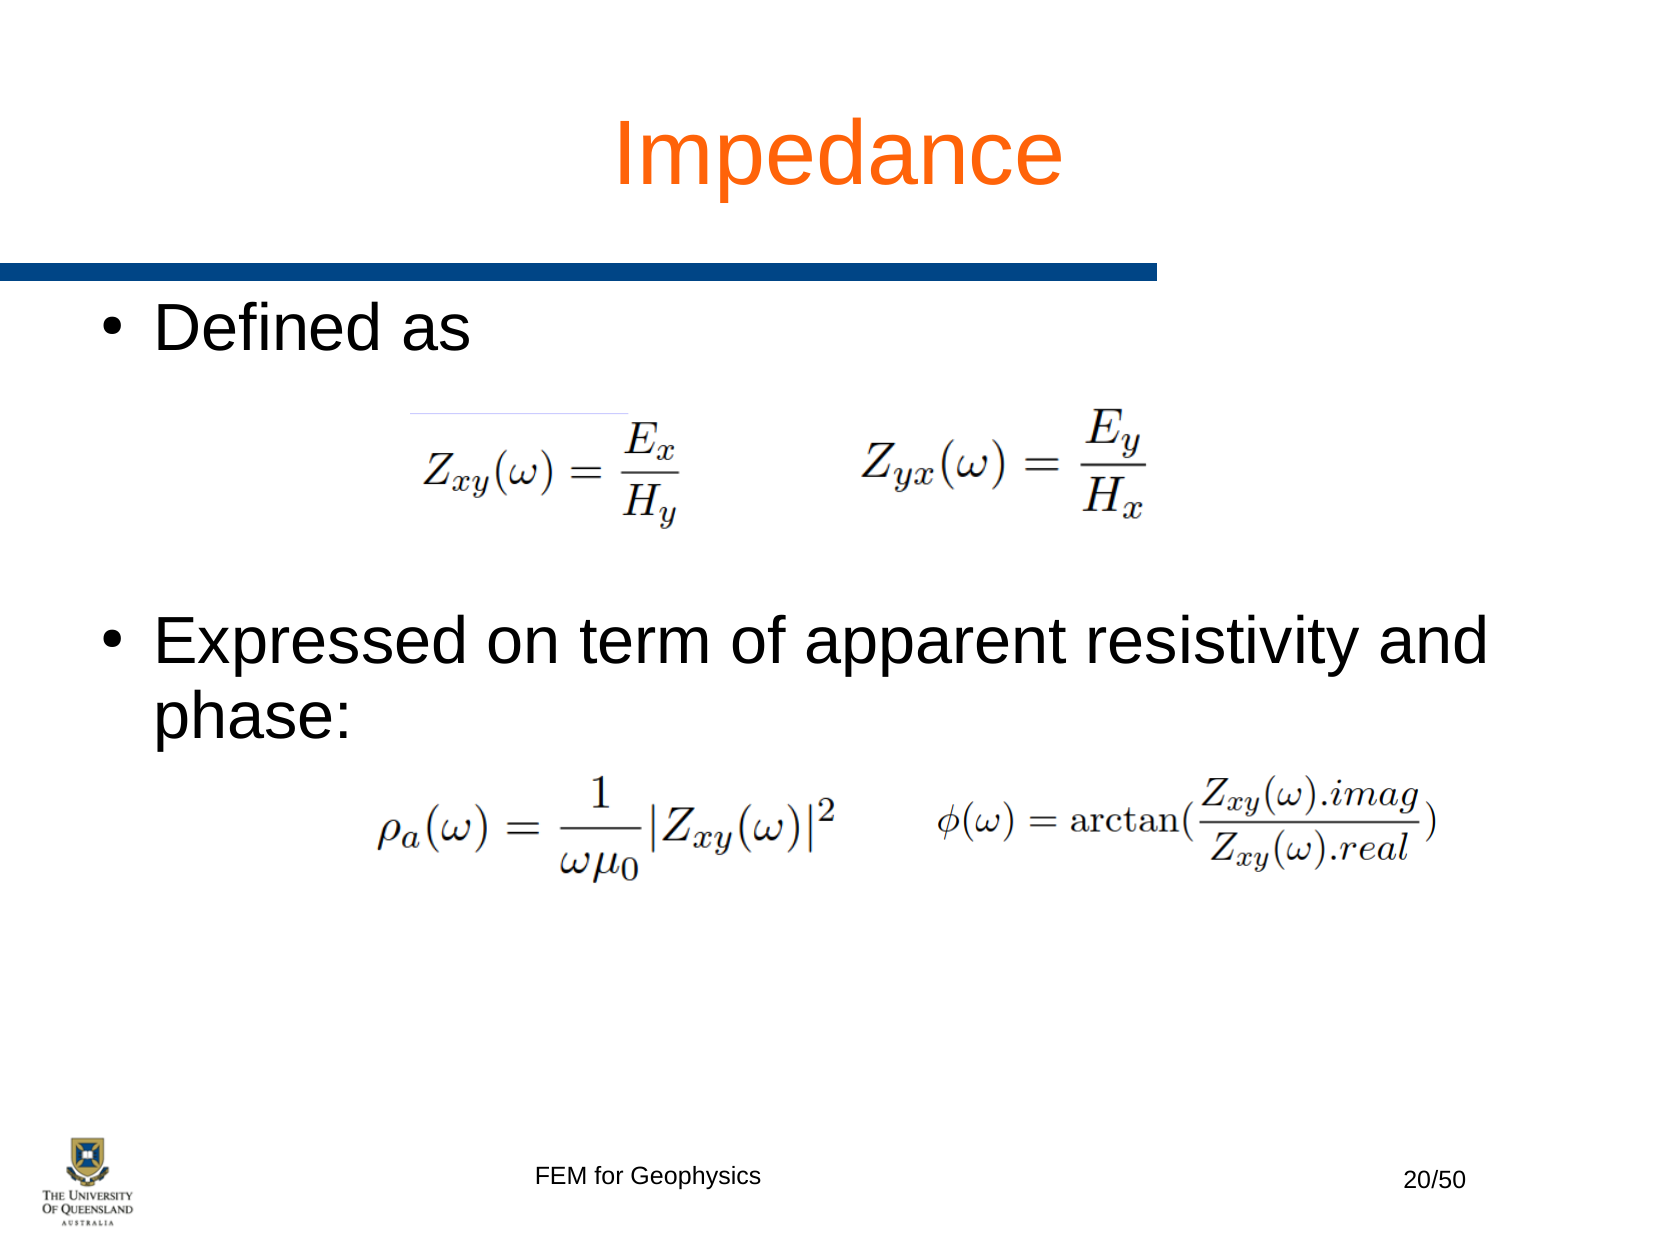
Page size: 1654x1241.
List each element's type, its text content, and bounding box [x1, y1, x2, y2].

title Impedance [82, 49, 1571, 257]
list Defined as Expressed on term of apparent resistivity and phase: [82, 290, 1571, 1010]
picture [835, 375, 1165, 540]
picture [410, 413, 708, 538]
picture [331, 759, 880, 911]
picture [909, 762, 1458, 895]
picture [35, 1133, 142, 1235]
